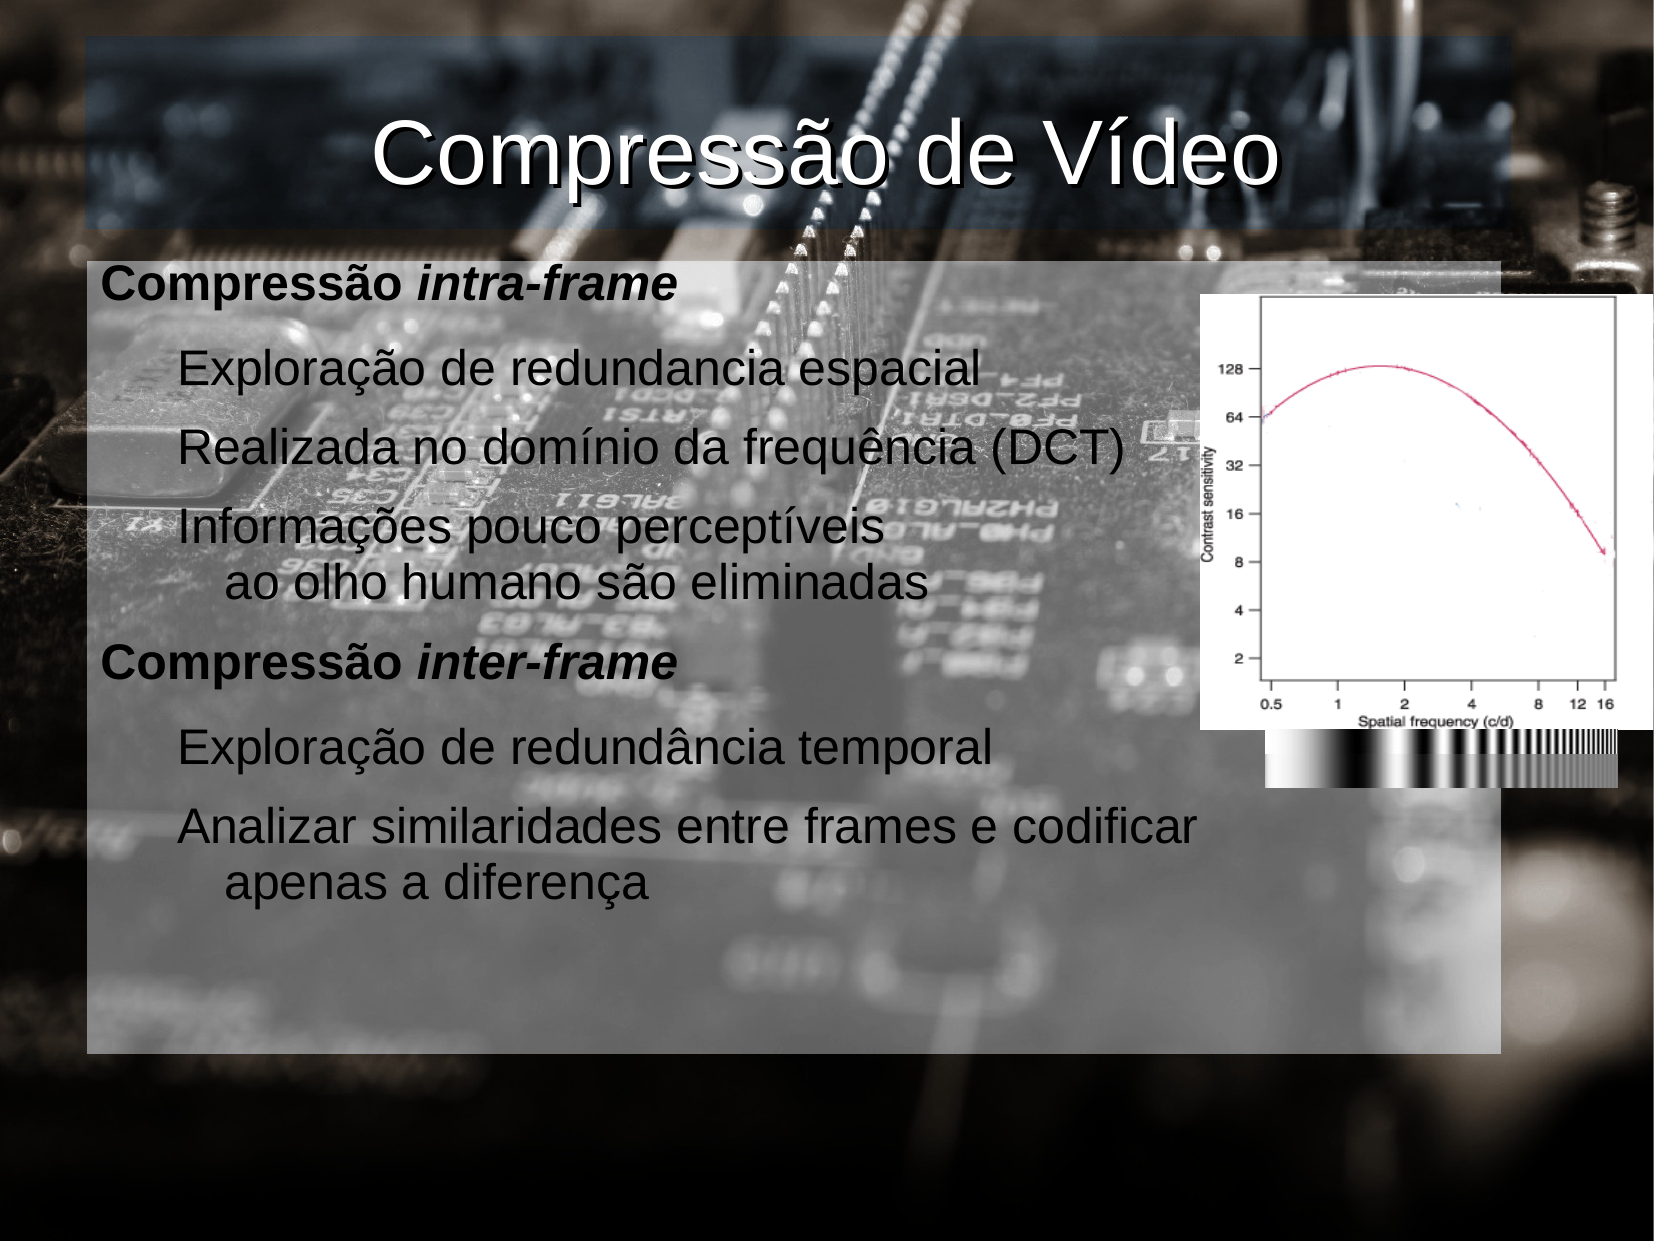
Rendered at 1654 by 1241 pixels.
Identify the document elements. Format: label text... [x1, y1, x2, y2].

title Compressão de Vídeo [82, 56, 1571, 250]
picture [0, 0, 1654, 1241]
list Compressão intra-frame Exploração de redundancia espacial Realizada no domínio da frequência (DCT) Informações pouco perceptíveis ao olho humano são eliminadas Compressão inter-frame Exploração de redundância temporal Analizar similaridades entre frames e codificar apenas a diferença [82, 254, 1571, 1059]
